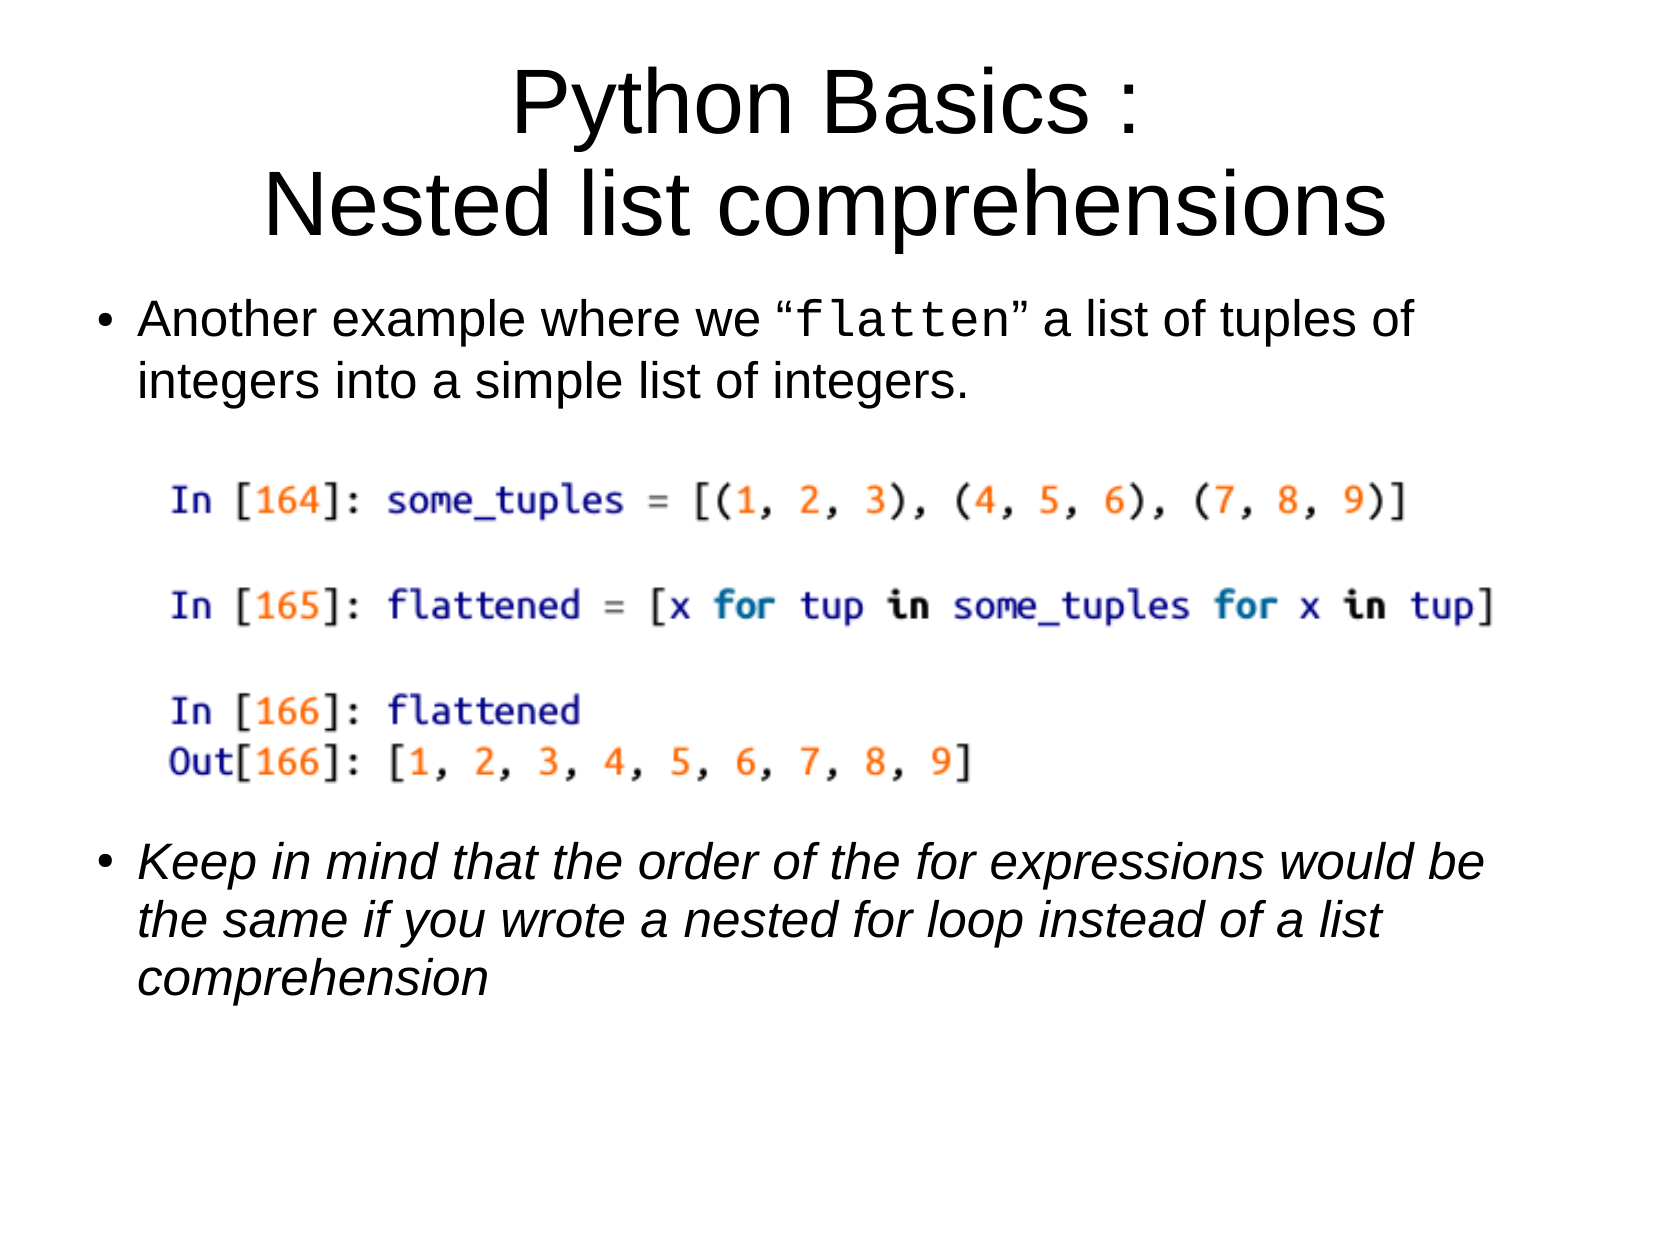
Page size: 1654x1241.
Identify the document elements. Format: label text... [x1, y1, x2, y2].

title Python Basics : Nested list comprehensions [82, 49, 1571, 257]
list Another example where we “flatten” a list of tuples of integers into a simple list of integers. Keep in mind that the order of the for expressions would be the same if you wrote a nested for loop instead of a list comprehension [82, 290, 1571, 1010]
picture [163, 463, 1506, 795]
